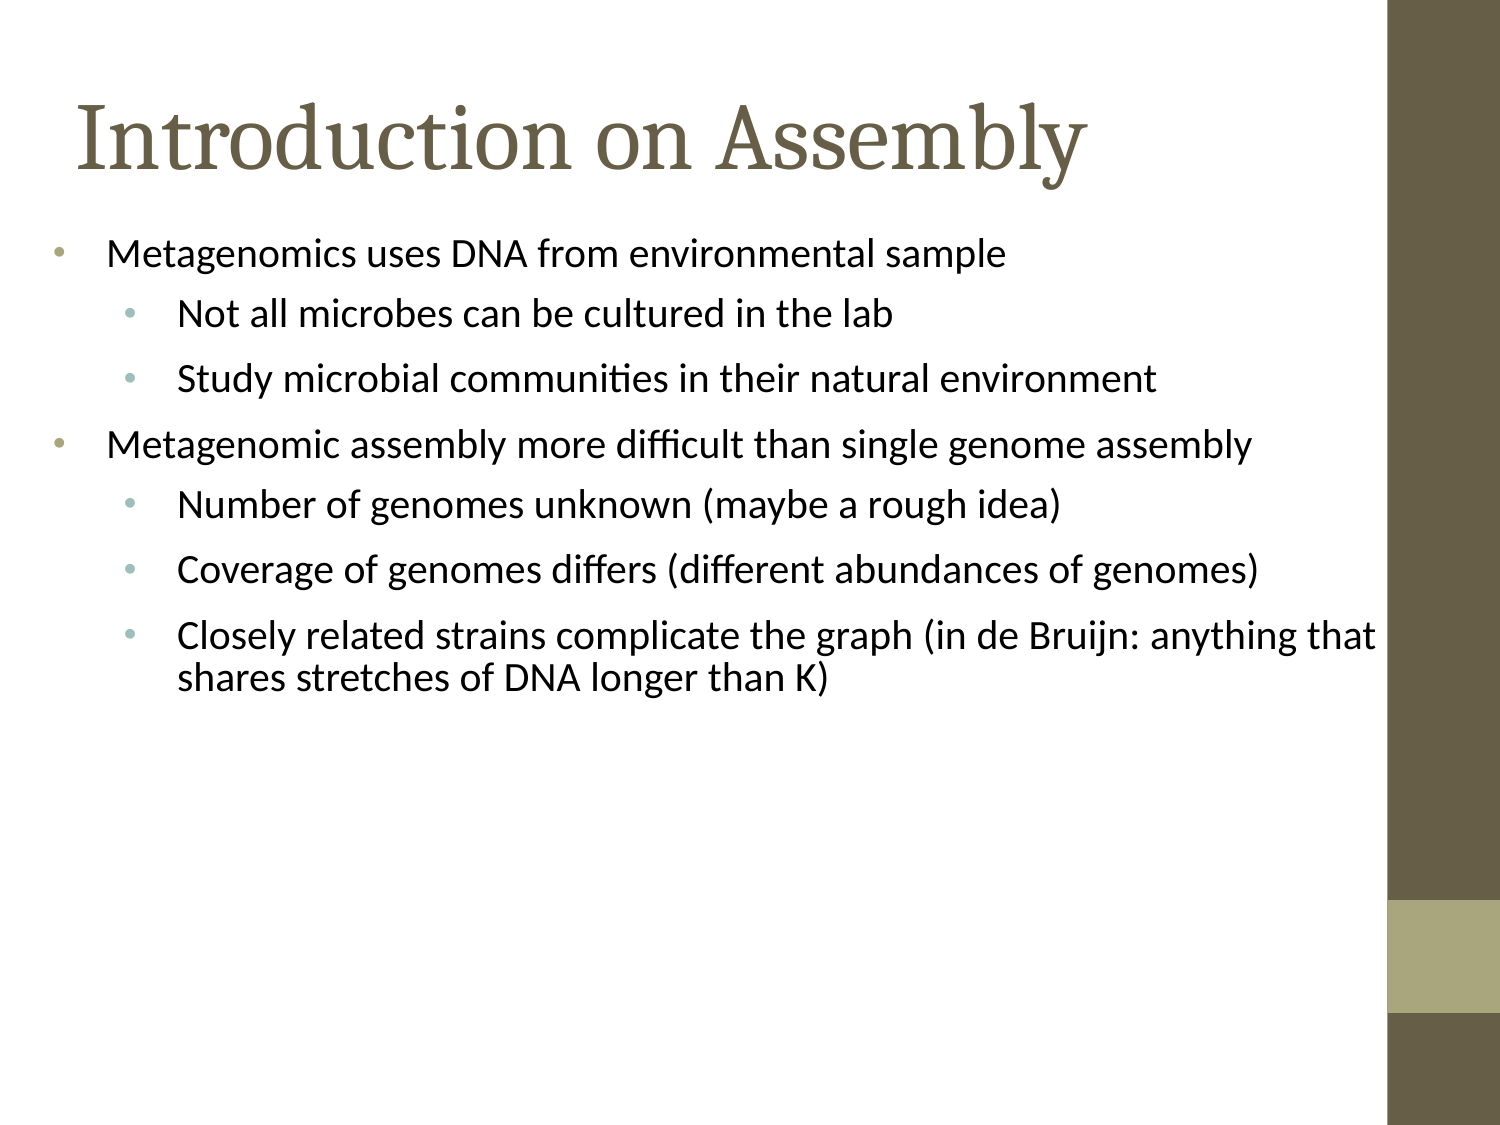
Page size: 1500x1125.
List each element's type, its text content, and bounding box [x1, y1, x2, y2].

list Metagenomics uses DNA from environmental sample Not all microbes can be cultured in the lab Study microbial communities in their natural environment Metagenomic assembly more difficult than single genome assembly Number of genomes unknown (maybe a rough idea) Coverage of genomes differs (different abundances of genomes) Closely related strains complicate the graph (in de Bruijn: anything that shares stretches of DNA longer than K) [35, 236, 1418, 1063]
title Introduction on Assembly [75, 82, 1326, 195]
